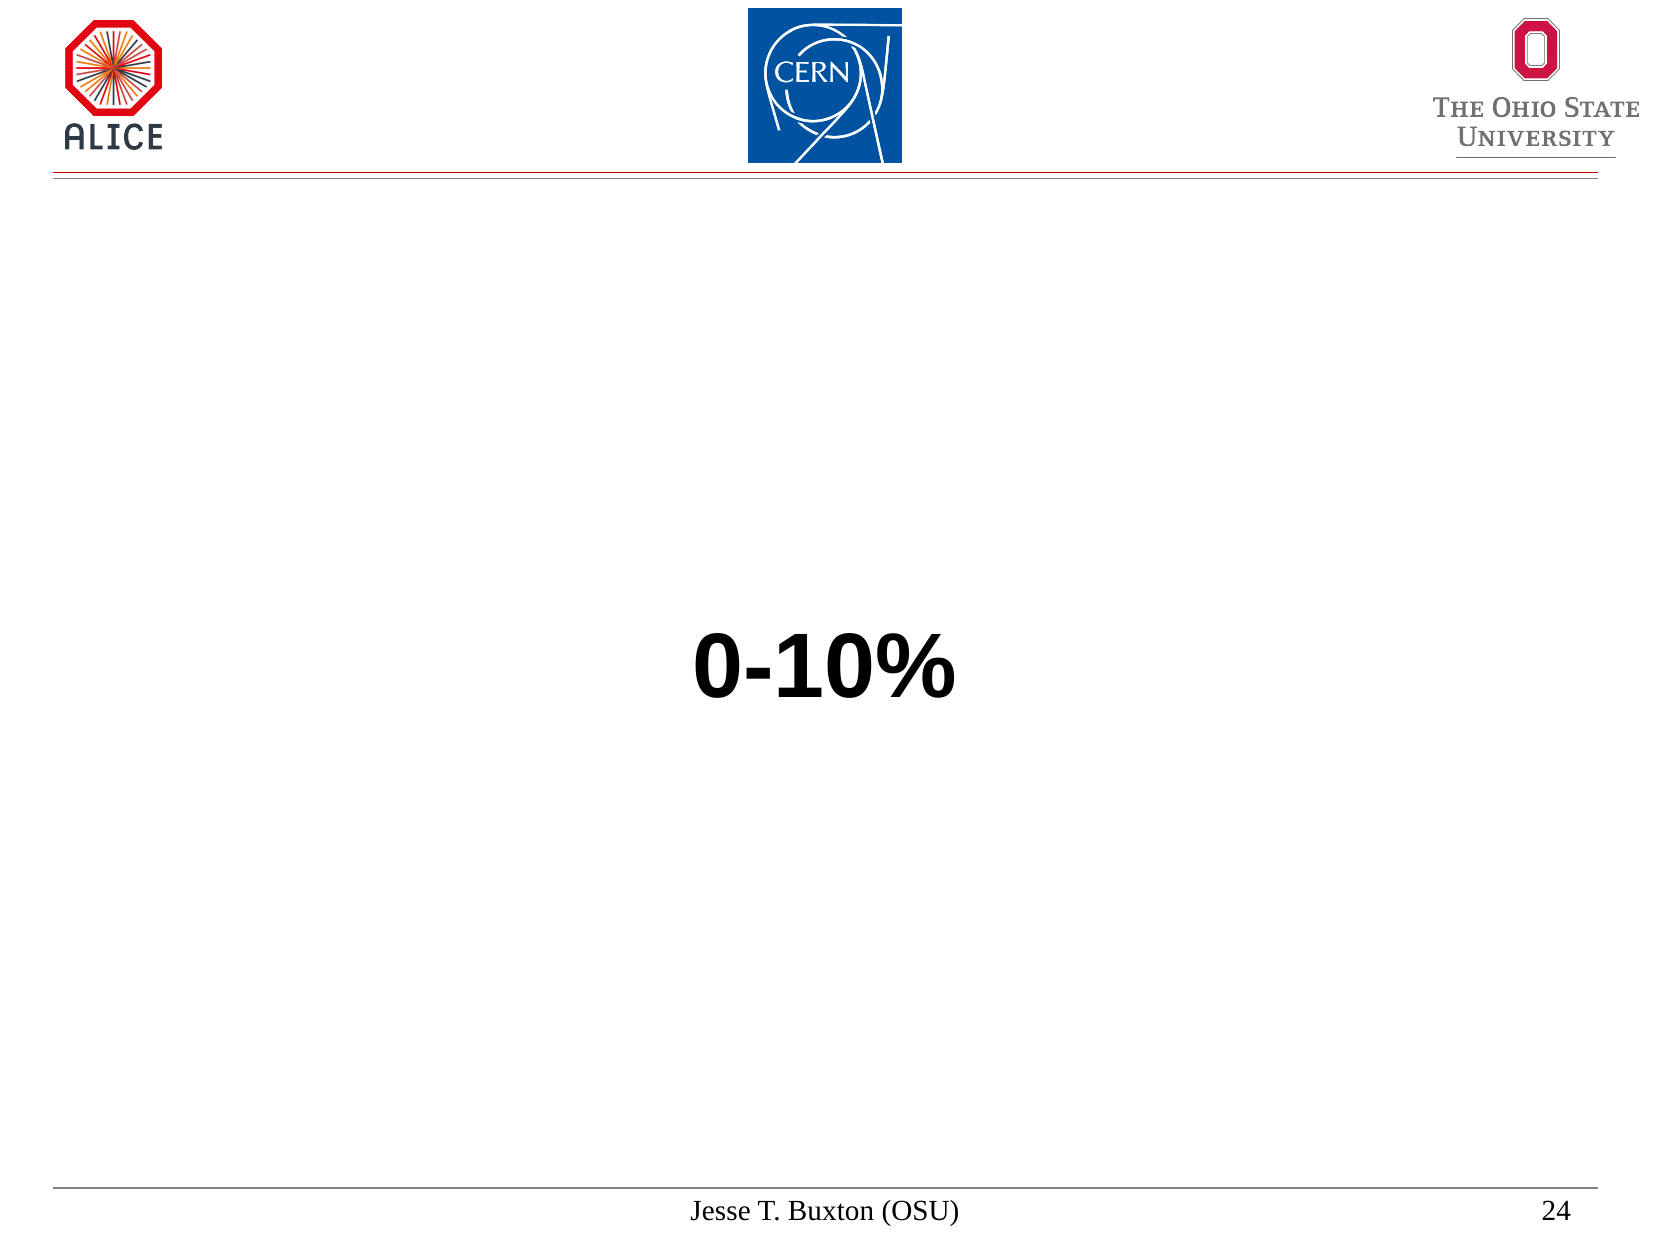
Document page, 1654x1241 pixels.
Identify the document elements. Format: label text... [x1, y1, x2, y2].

picture [1430, 5, 1642, 171]
picture [65, 20, 162, 150]
title 0-10% [137, 580, 1513, 751]
picture [748, 8, 902, 163]
